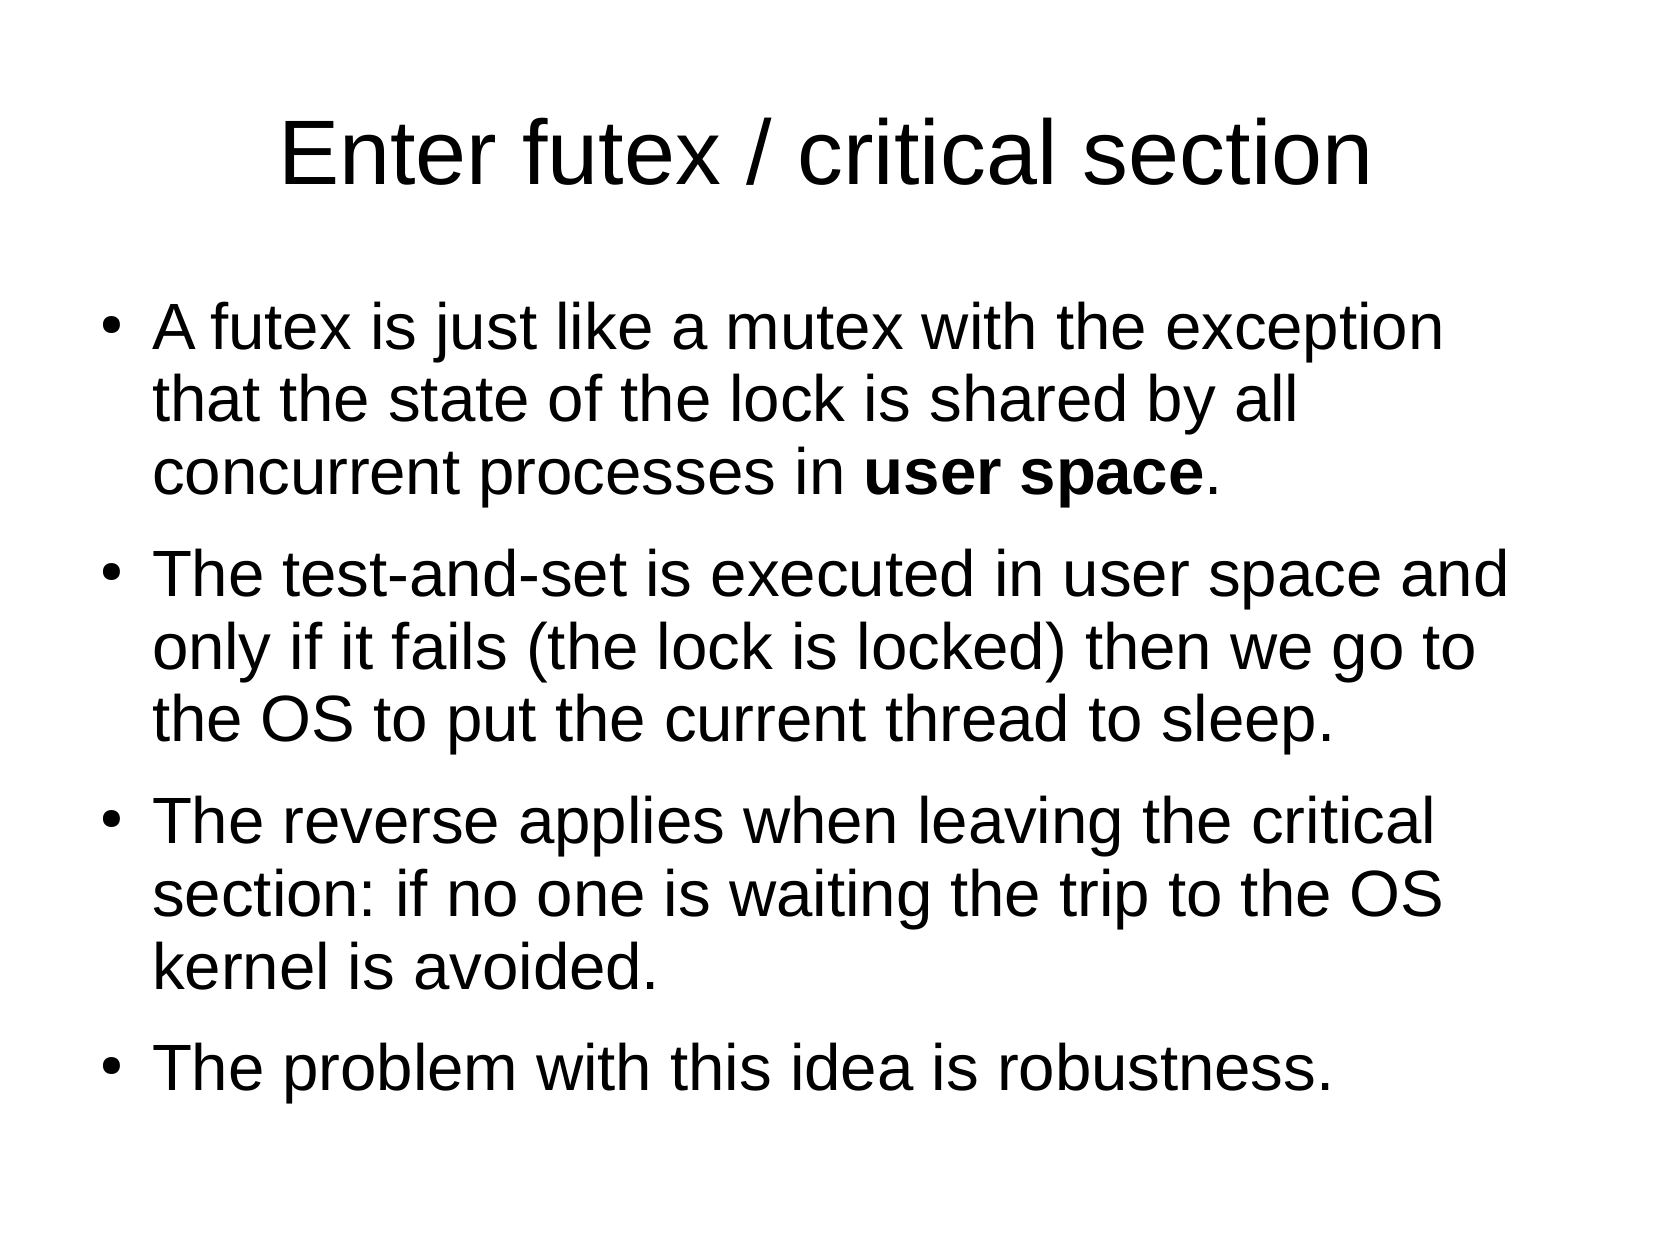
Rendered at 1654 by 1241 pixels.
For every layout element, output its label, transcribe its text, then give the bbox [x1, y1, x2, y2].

list A futex is just like a mutex with the exception that the state of the lock is shared by all concurrent processes in user space. The test-and-set is executed in user space and only if it fails (the lock is locked) then we go to the OS to put the current thread to sleep. The reverse applies when leaving the critical section: if no one is waiting the trip to the OS kernel is avoided. The problem with this idea is robustness. [82, 290, 1571, 1109]
title Enter futex / critical section [82, 49, 1571, 257]
